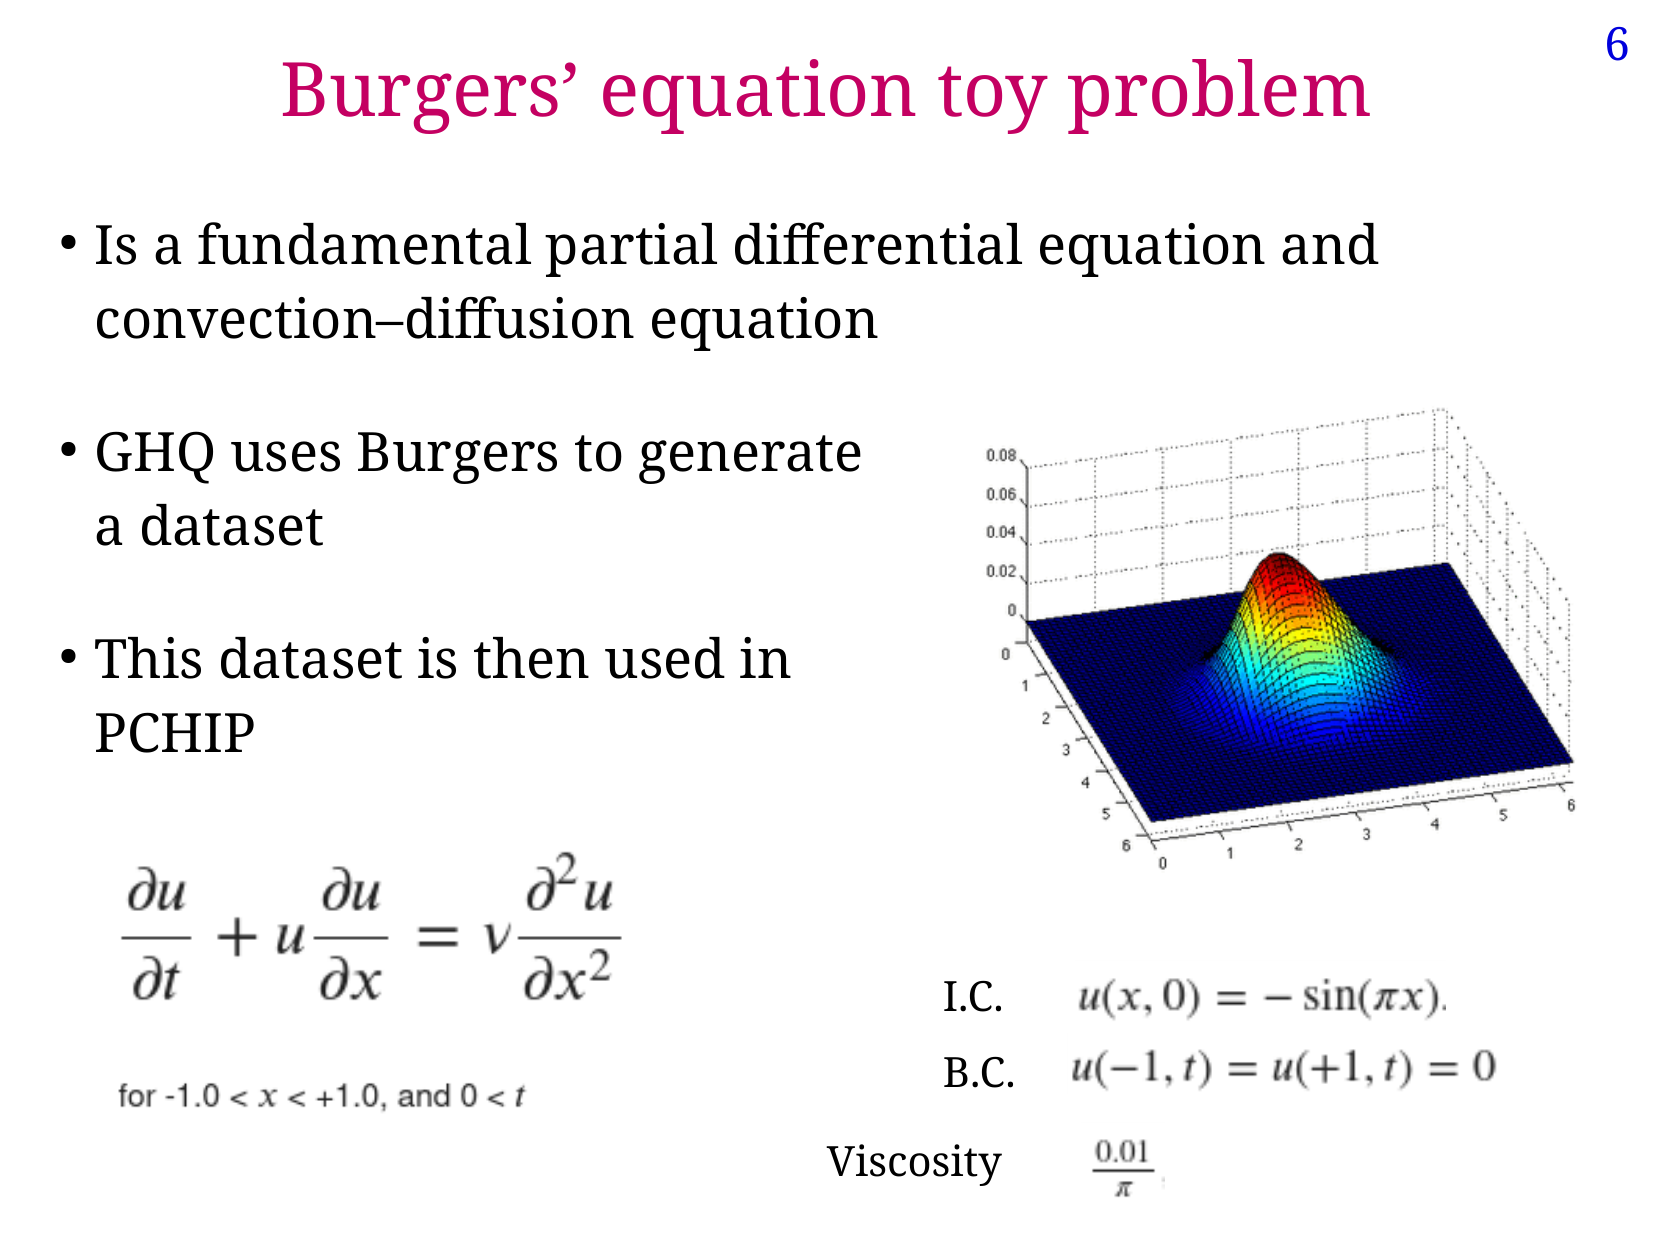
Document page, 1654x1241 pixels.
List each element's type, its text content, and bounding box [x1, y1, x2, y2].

title Burgers’ equation toy problem [59, 29, 1595, 148]
text_box B.C. [928, 1035, 1032, 1165]
picture [1066, 959, 1504, 1094]
picture [1081, 1121, 1165, 1207]
picture [111, 1065, 540, 1123]
picture [935, 369, 1639, 898]
picture [103, 841, 646, 1034]
text_box Viscosity [812, 1124, 1017, 1196]
list Is a fundamental partial differential equation and convection–diffusion equation GHQ uses Burgers to generate a dataset This dataset is then used in PCHIP [59, 206, 1595, 1211]
text_box I.C. [928, 959, 1032, 1035]
